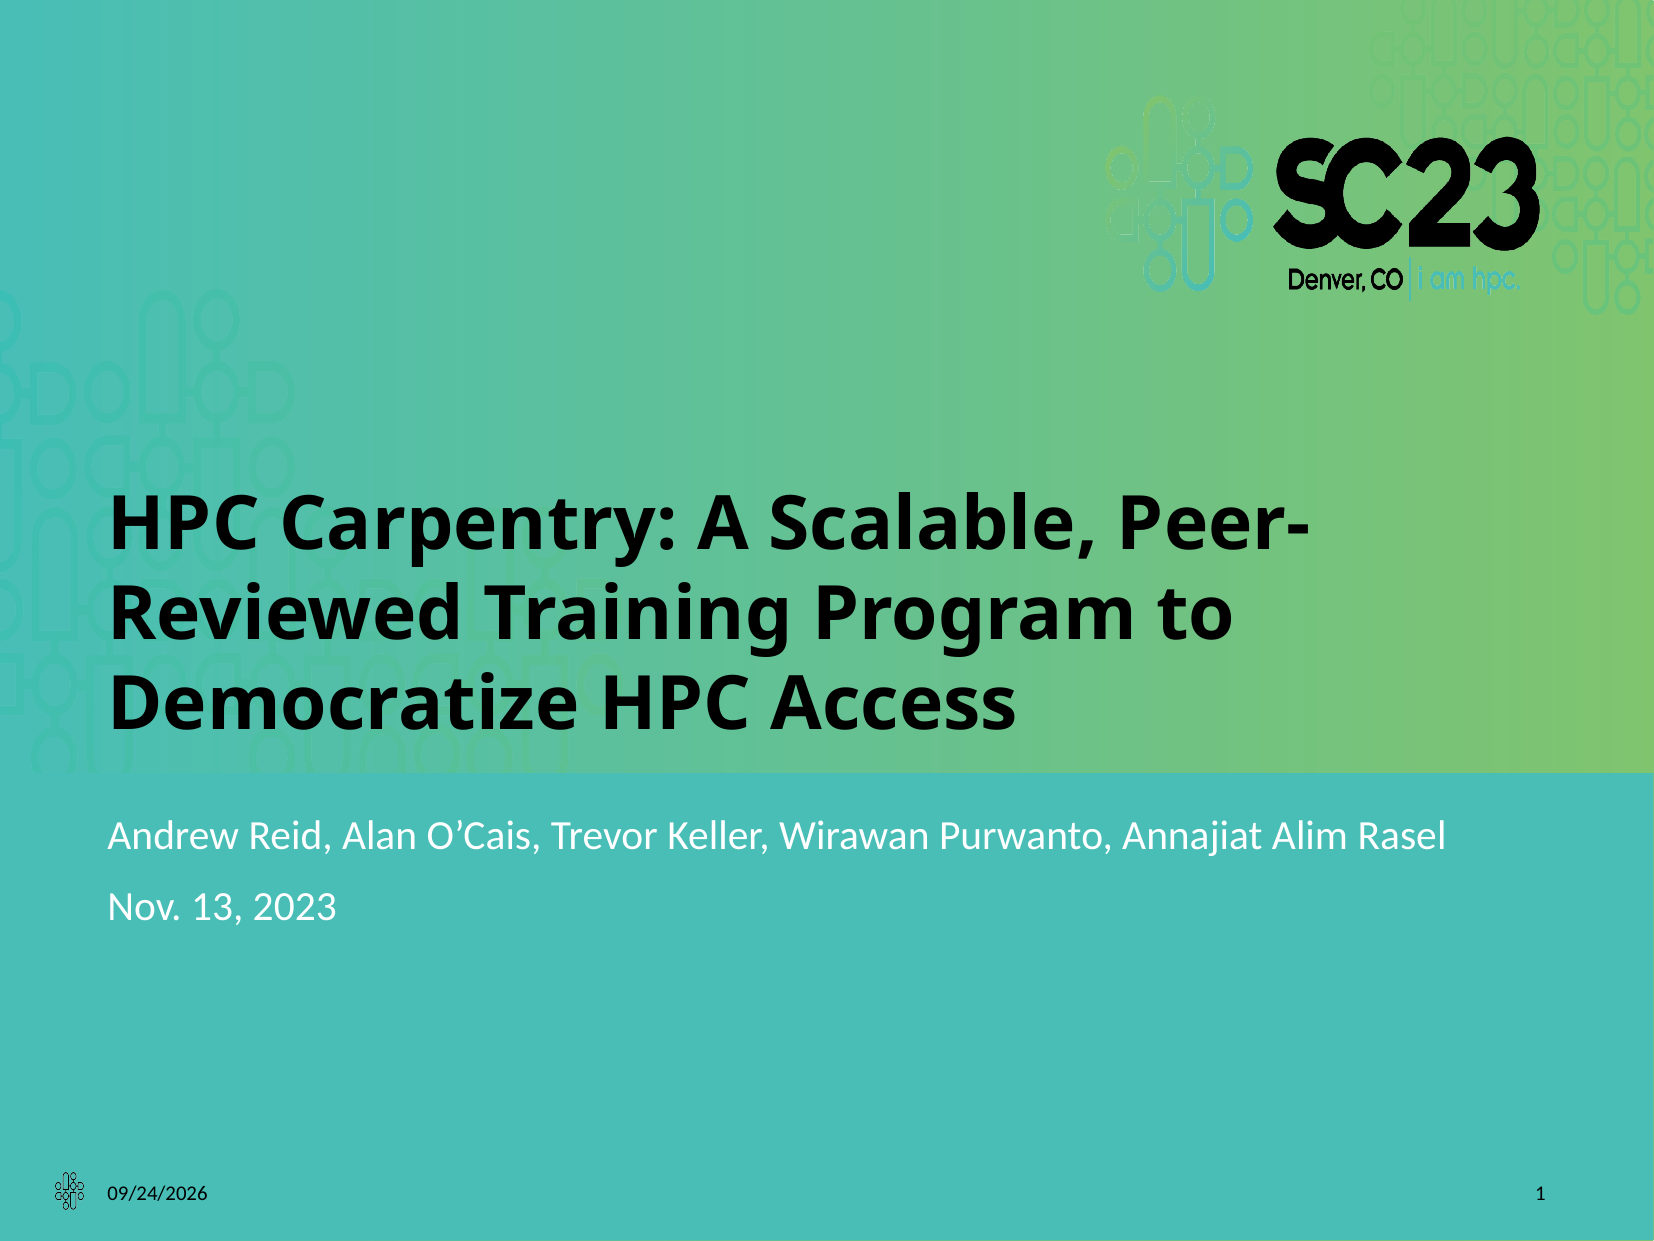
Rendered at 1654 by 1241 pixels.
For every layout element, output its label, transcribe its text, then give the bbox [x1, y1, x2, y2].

title HPC Carpentry: A Scalable, Peer-Reviewed Training Program to Democratize HPC Access [92, 344, 1561, 752]
slide_number 09/25/2023 [92, 1161, 310, 1223]
picture [55, 1172, 84, 1210]
picture [0, 0, 1654, 773]
slide_number <number> [1485, 1161, 1561, 1223]
subtitle Andrew Reid, Alan O’Cais, Trevor Keller, Wirawan Purwanto, Annajiat Alim Rasel Nov. 13, 2023 [92, 801, 1561, 1142]
